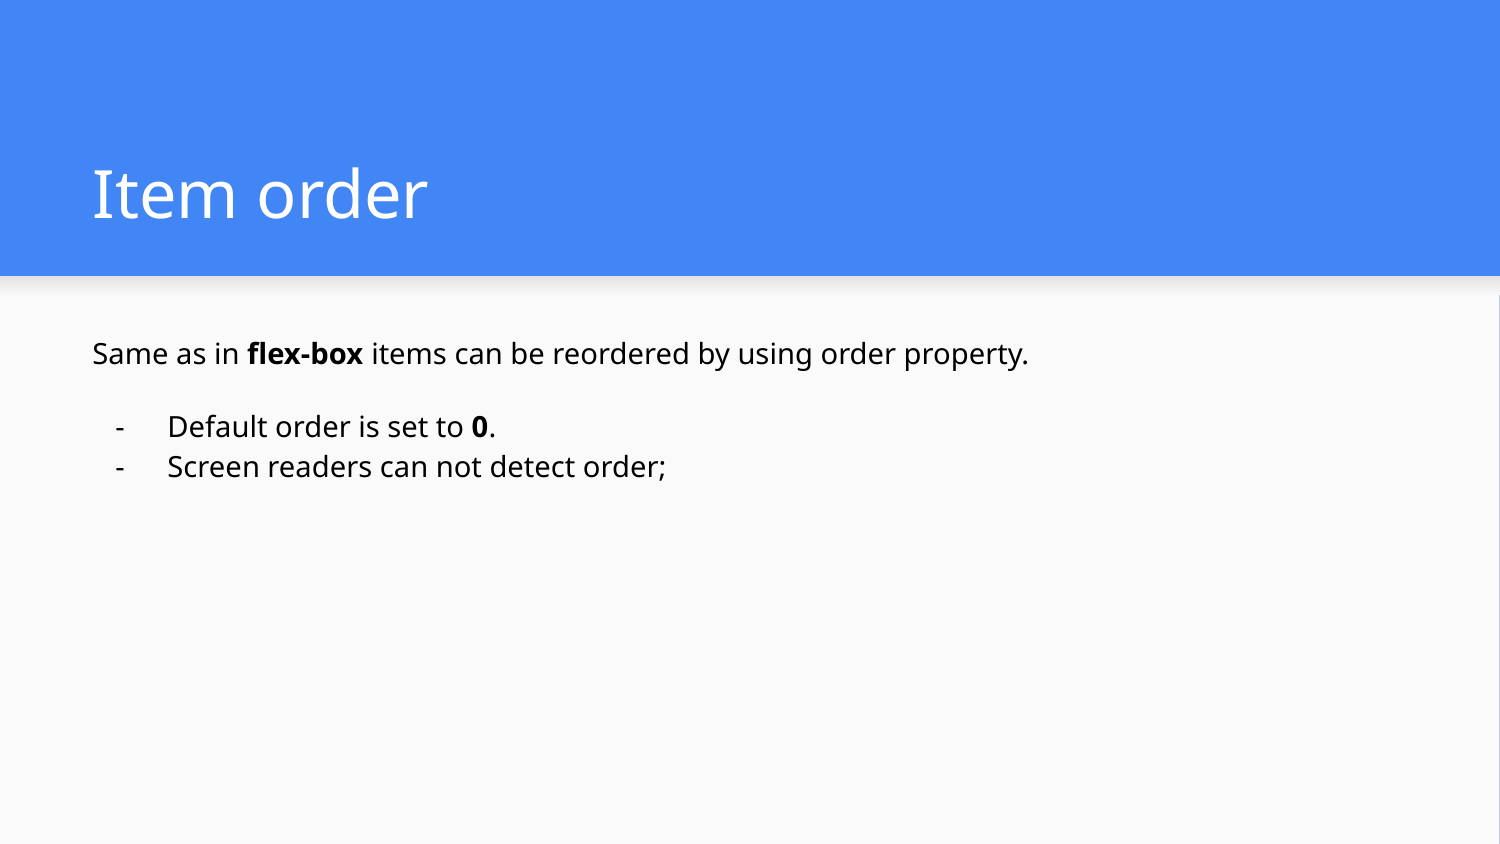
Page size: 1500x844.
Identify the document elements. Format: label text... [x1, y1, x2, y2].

list Same as in flex-box items can be reordered by using order property. Default order is set to 0. Screen readers can not detect order; [77, 314, 1427, 760]
title Item order [77, 121, 1427, 248]
